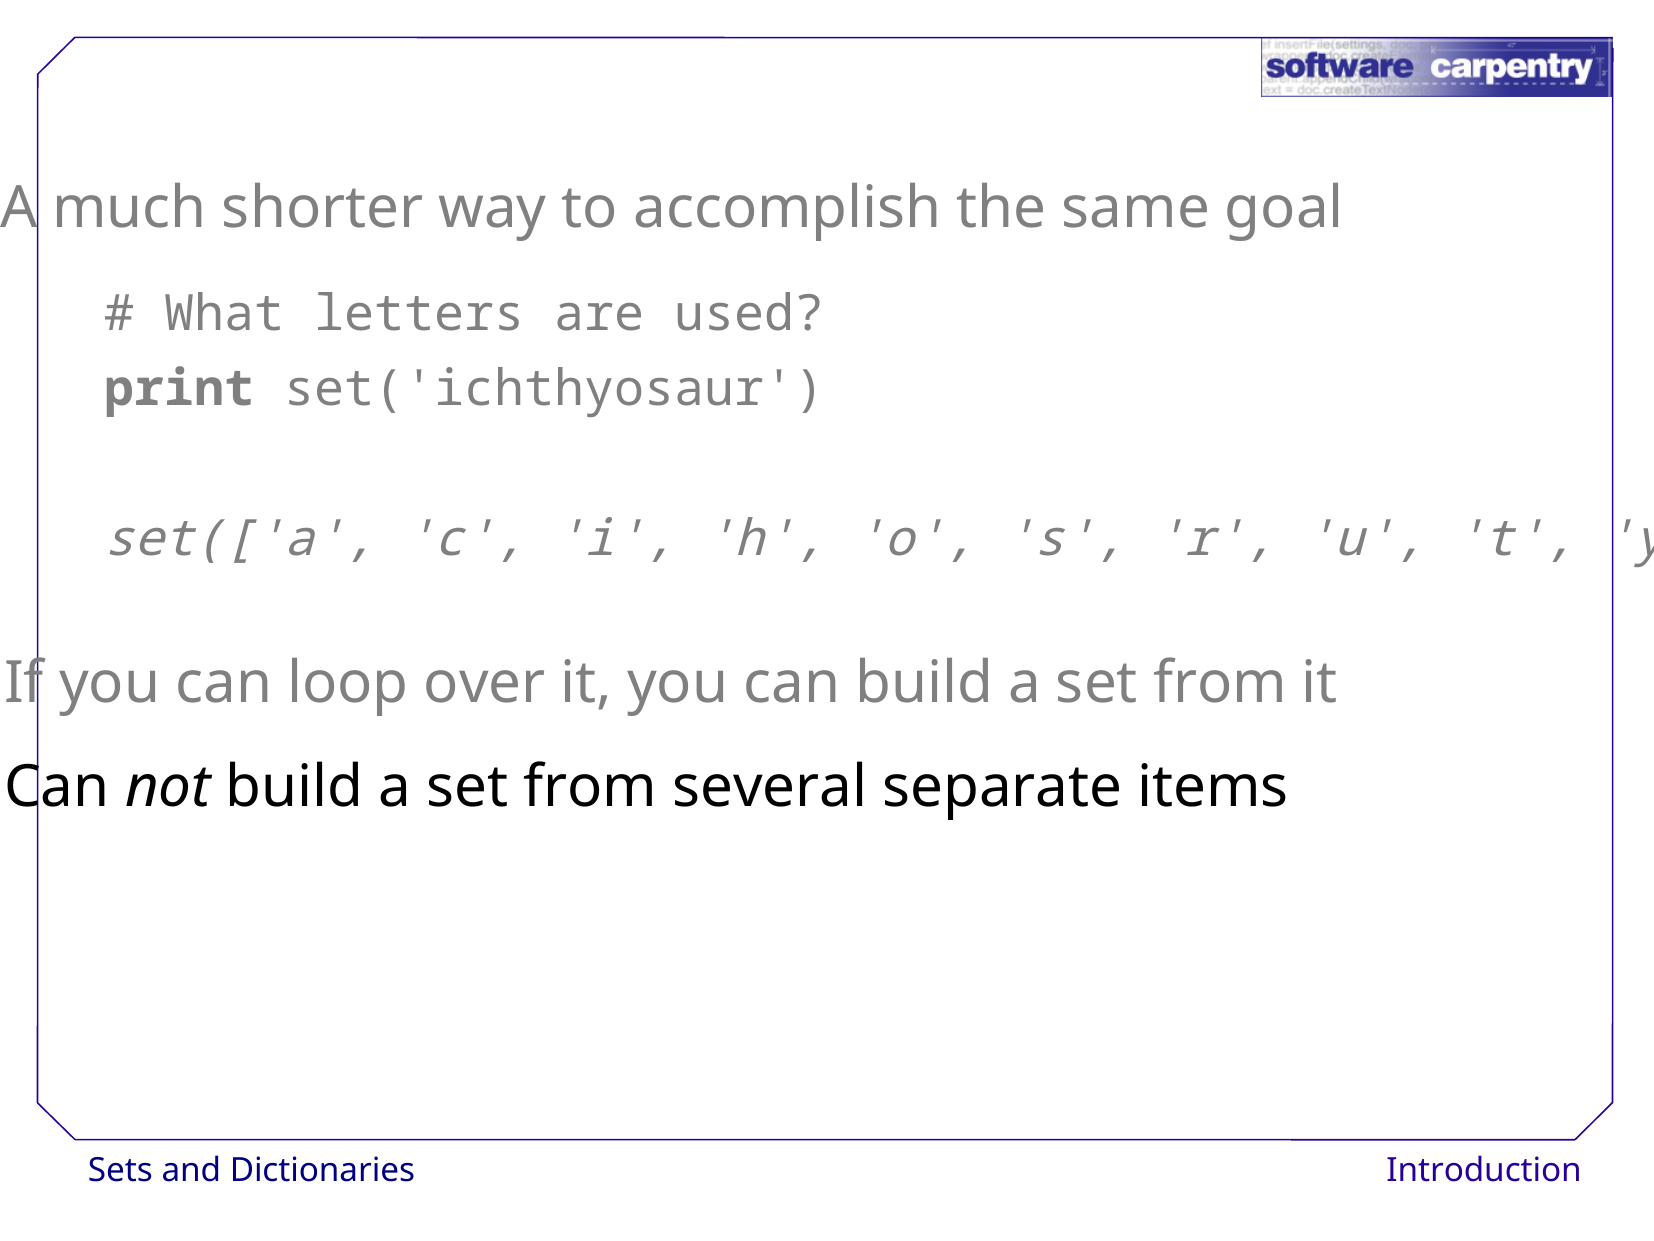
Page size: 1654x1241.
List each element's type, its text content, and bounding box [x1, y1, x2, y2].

picture [1261, 39, 1613, 97]
text_box # What letters are used? print set('ichthyosaur') set(['a', 'c', 'i', 'h', 'o', 's', 'r', 'u', 't', 'y']) [89, 258, 1512, 602]
text_box If you can loop over it, you can build a set from it Can not build a set from several separate items [0, 601, 1504, 827]
text_box A much shorter way to accomplish the same goal [0, 126, 1509, 248]
